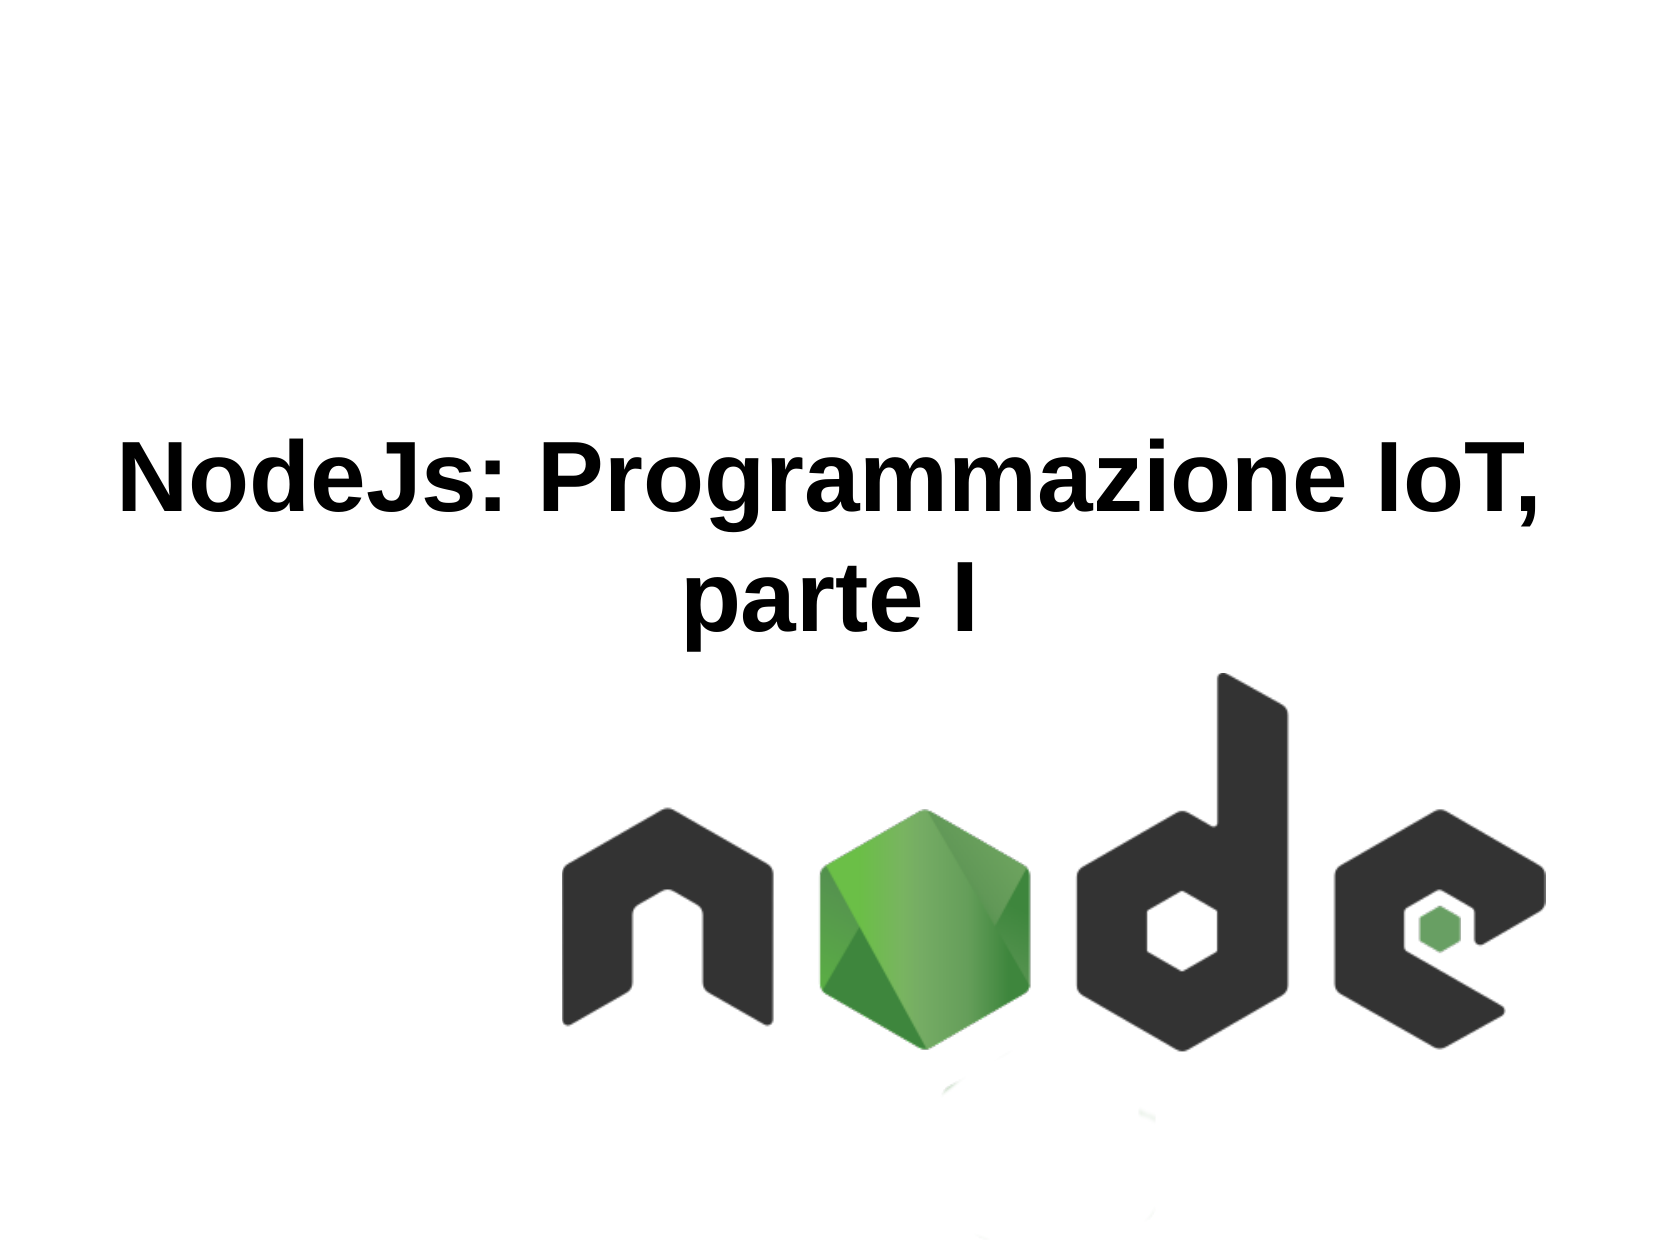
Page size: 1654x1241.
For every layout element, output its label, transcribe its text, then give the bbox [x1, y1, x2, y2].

picture [562, 673, 1546, 1241]
text_box NodeJs: Programmazione IoT, parte I [45, 276, 1615, 856]
